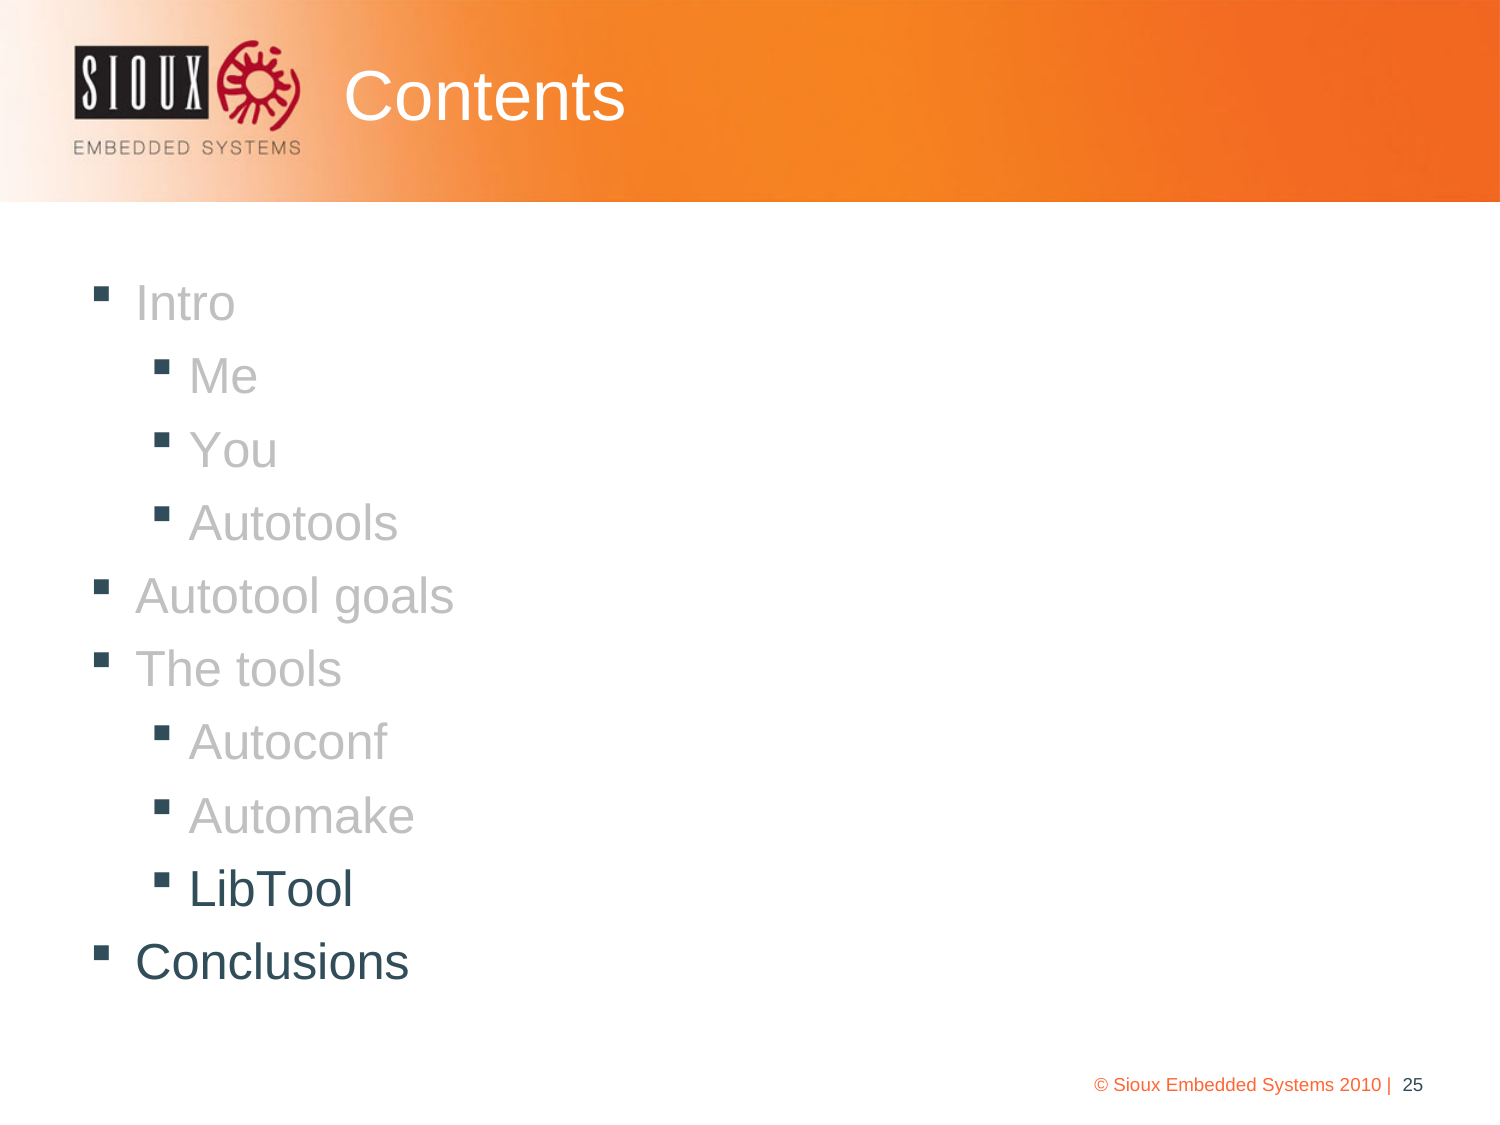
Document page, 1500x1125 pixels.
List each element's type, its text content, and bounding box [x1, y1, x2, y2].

picture [0, 0, 1500, 202]
title Contents [329, 37, 1424, 163]
list Intro Me You Autotools Autotool goals The tools Autoconf Automake LibTool Conclusions [75, 262, 1426, 1005]
